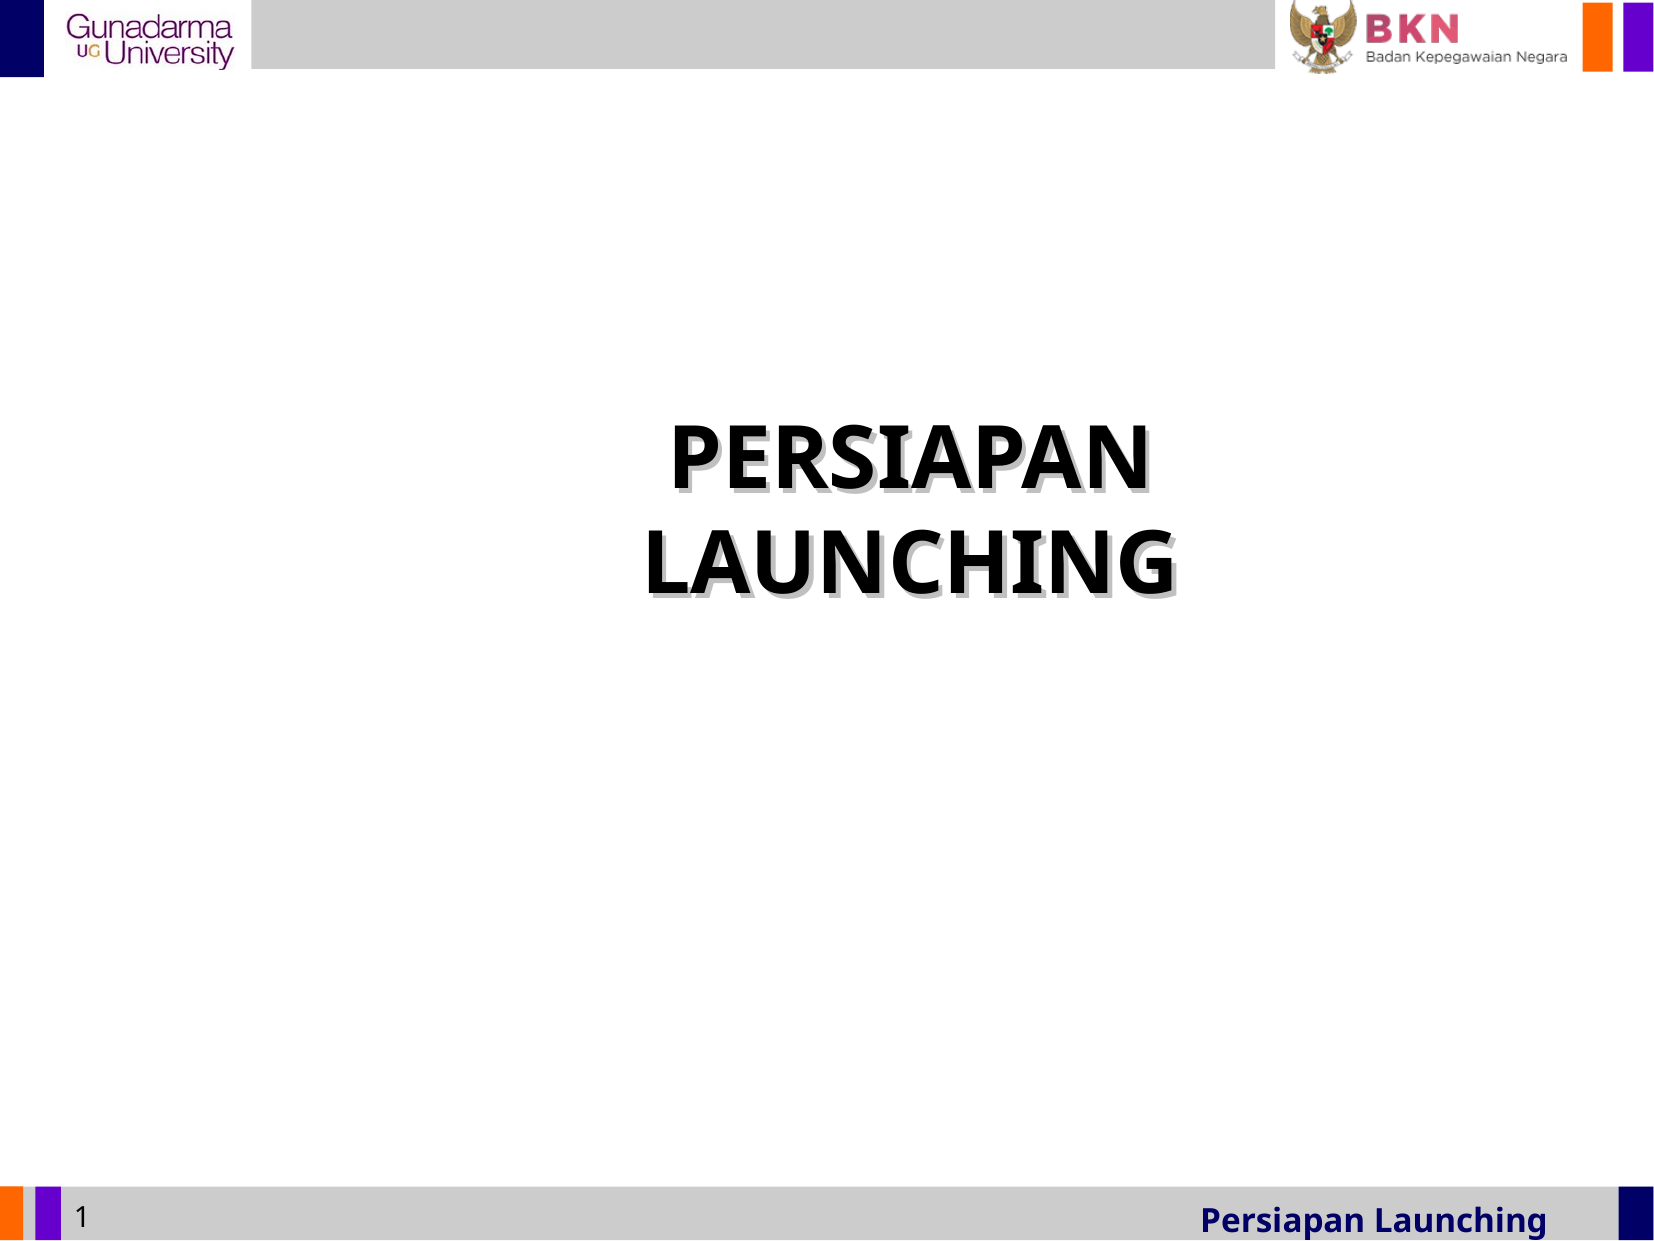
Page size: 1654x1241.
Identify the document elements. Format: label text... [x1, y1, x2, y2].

picture [65, 0, 235, 70]
title PERSIAPAN LAUNCHING [480, 315, 1341, 698]
picture [1290, 0, 1567, 74]
